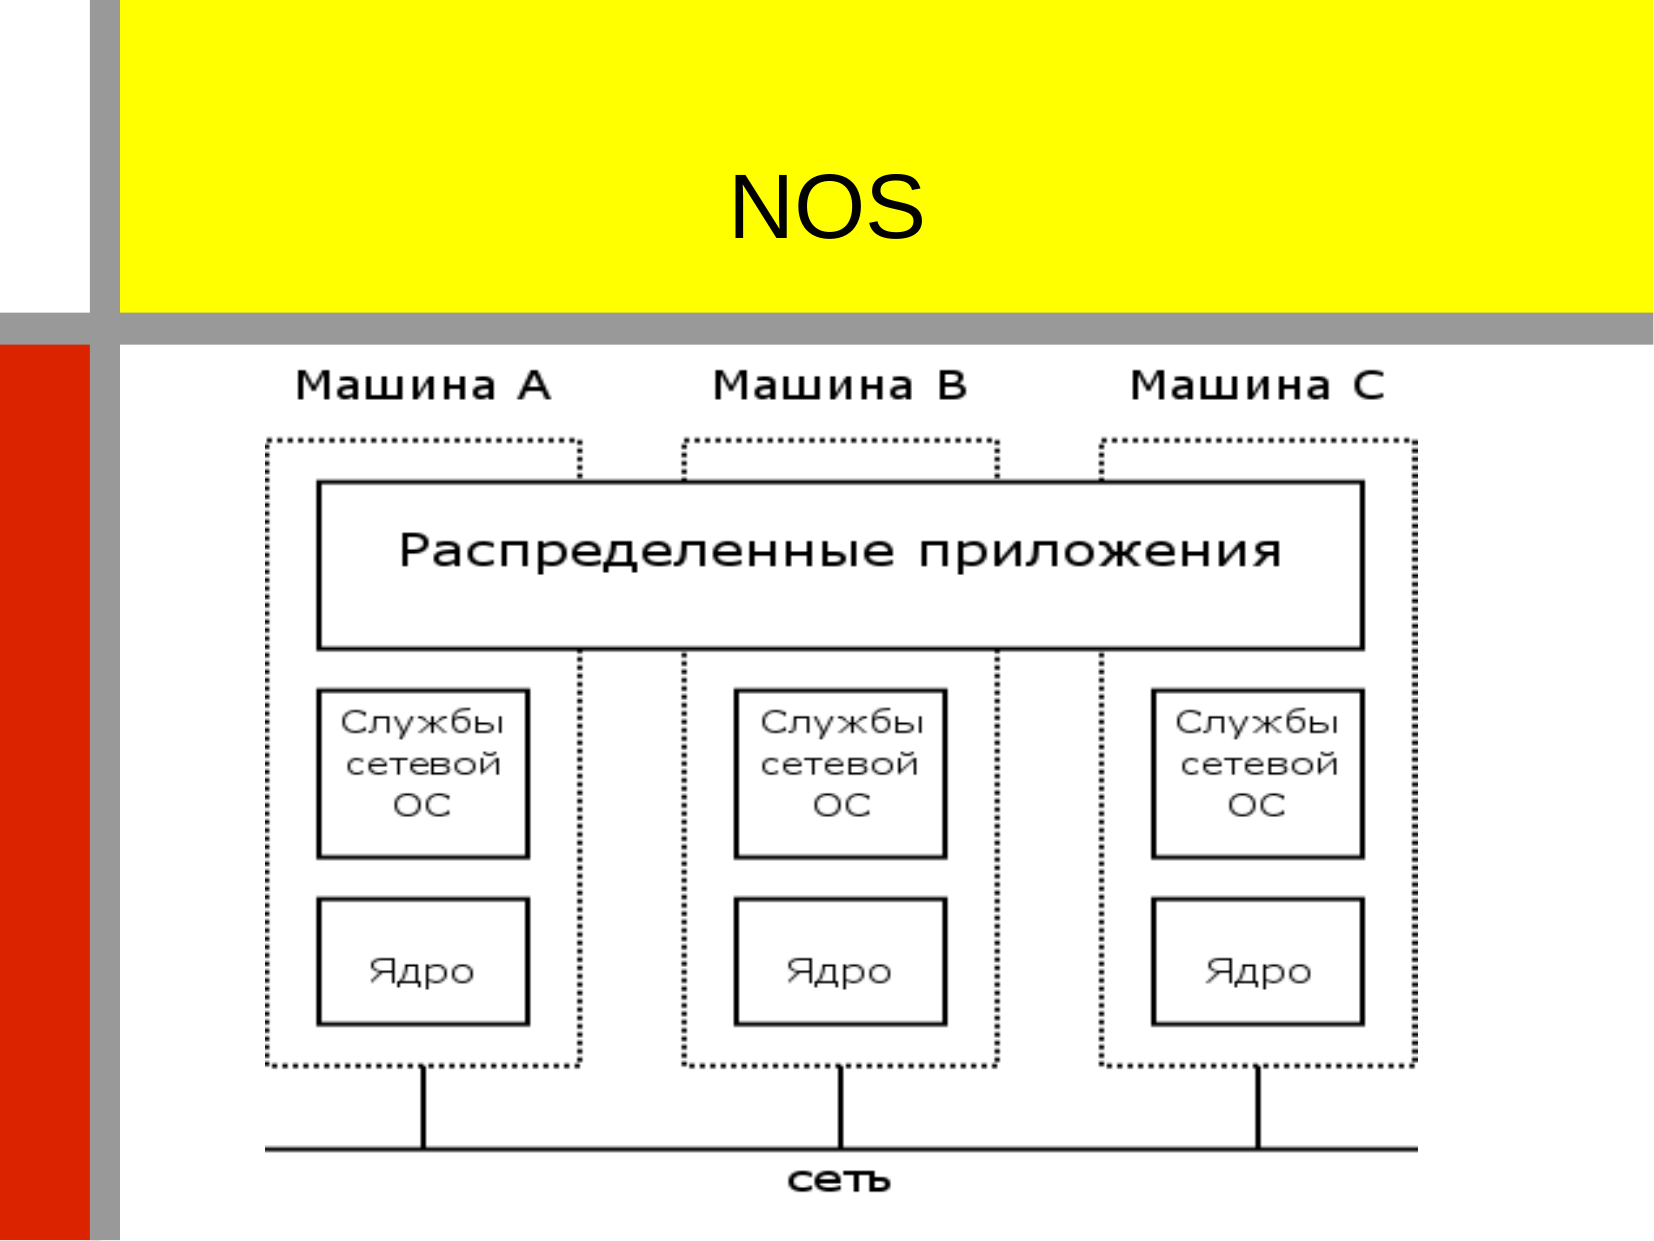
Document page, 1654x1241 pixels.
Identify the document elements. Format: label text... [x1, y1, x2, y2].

picture [265, 354, 1418, 1211]
title NOS [121, 102, 1534, 311]
